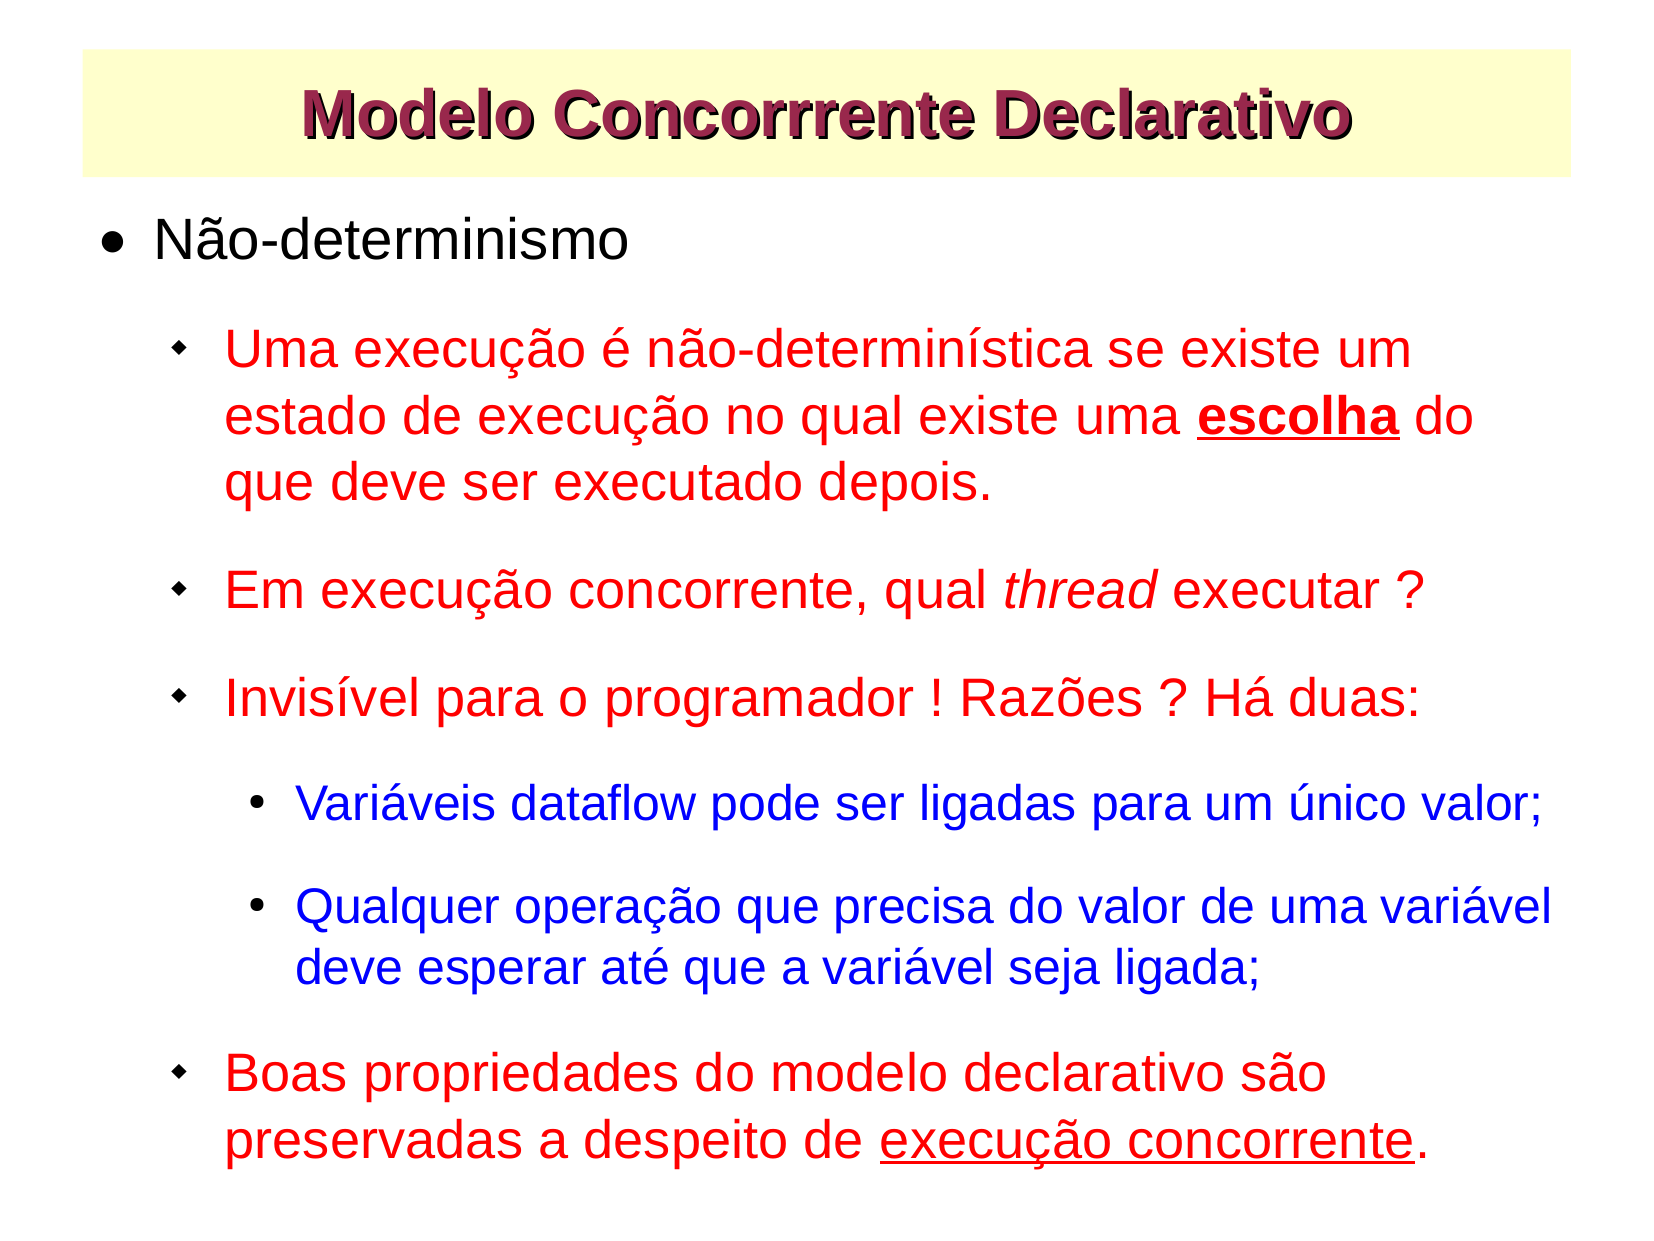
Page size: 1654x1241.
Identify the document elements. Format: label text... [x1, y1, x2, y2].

title Modelo Concorrrente Declarativo [82, 49, 1571, 178]
list Não-determinismo Uma execução é não-determinística se existe um estado de execução no qual existe uma escolha do que deve ser executado depois. Em execução concorrente, qual thread executar ? Invisível para o programador ! Razões ? Há duas: Variáveis dataflow pode ser ligadas para um único valor; Qualquer operação que precisa do valor de uma variável deve esperar até que a variável seja ligada; Boas propriedades do modelo declarativo são preservadas a despeito de execução concorrente. [82, 206, 1571, 1174]
